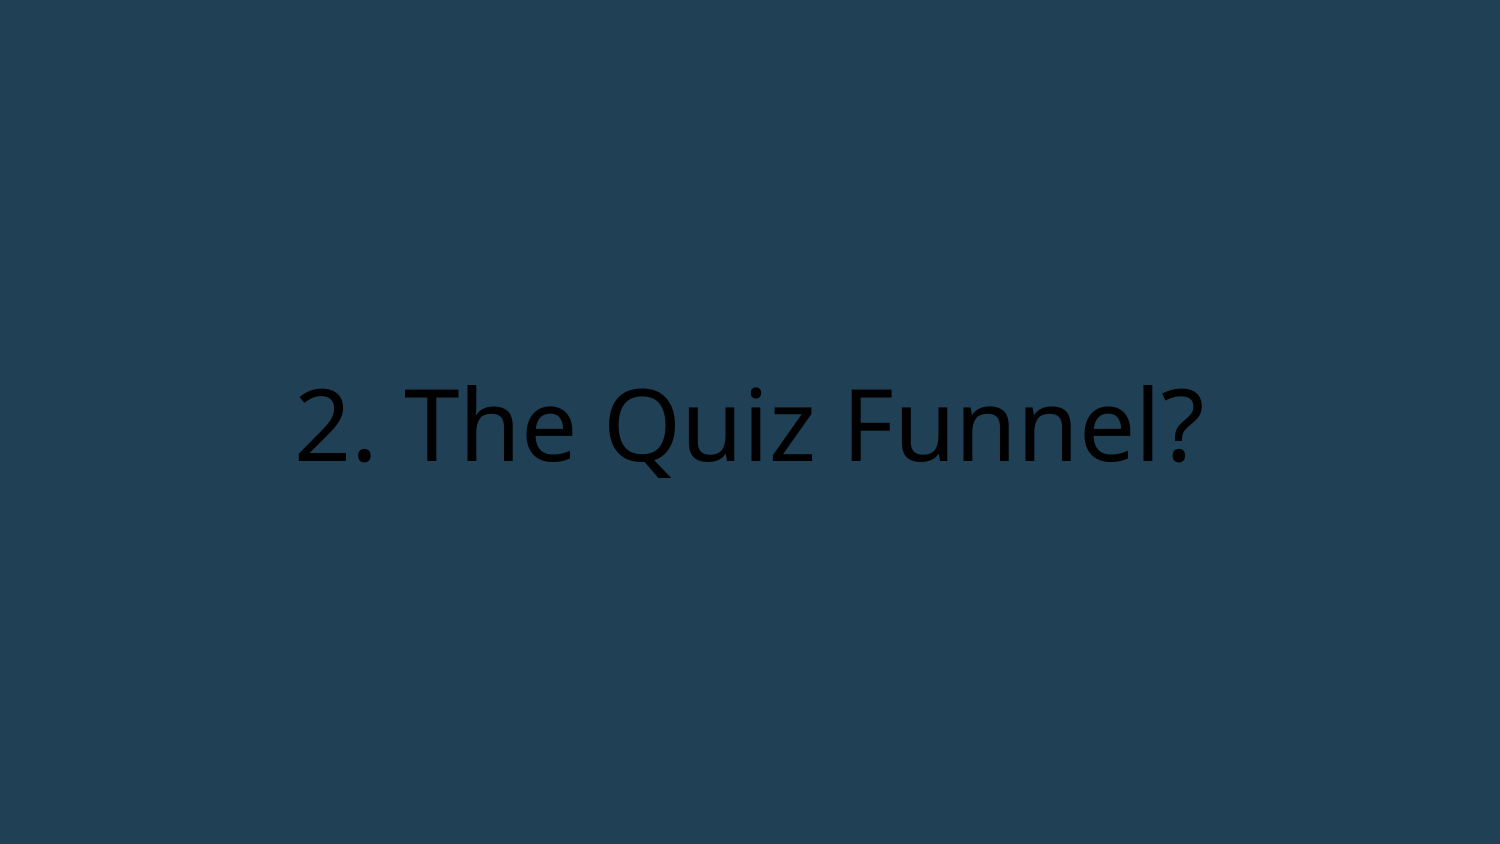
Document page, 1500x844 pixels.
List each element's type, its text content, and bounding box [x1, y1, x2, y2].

text_box 2. The Quiz Funnel? [123, 253, 1377, 591]
